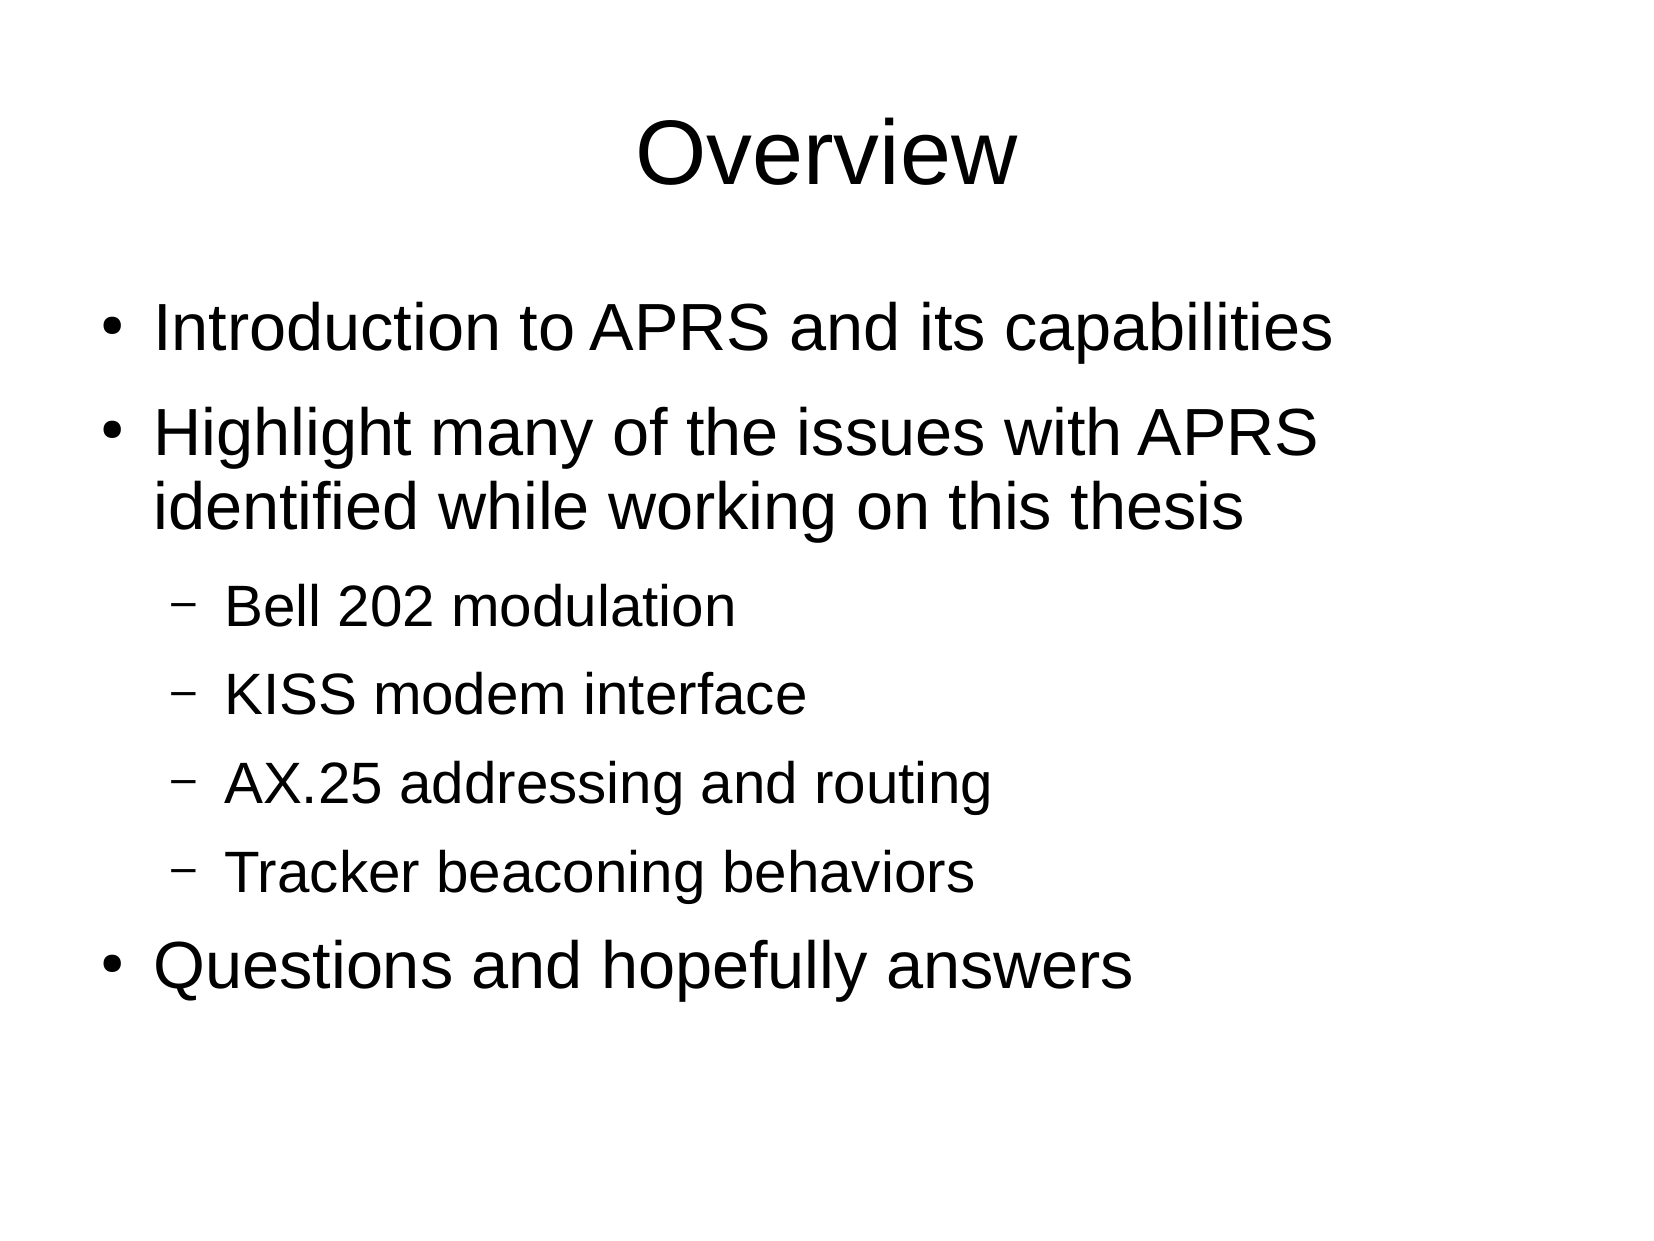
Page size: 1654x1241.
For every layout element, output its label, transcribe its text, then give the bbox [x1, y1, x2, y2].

title Overview [82, 49, 1571, 257]
list Introduction to APRS and its capabilities Highlight many of the issues with APRS identified while working on this thesis Bell 202 modulation KISS modem interface AX.25 addressing and routing Tracker beaconing behaviors Questions and hopefully answers [82, 290, 1571, 1201]
